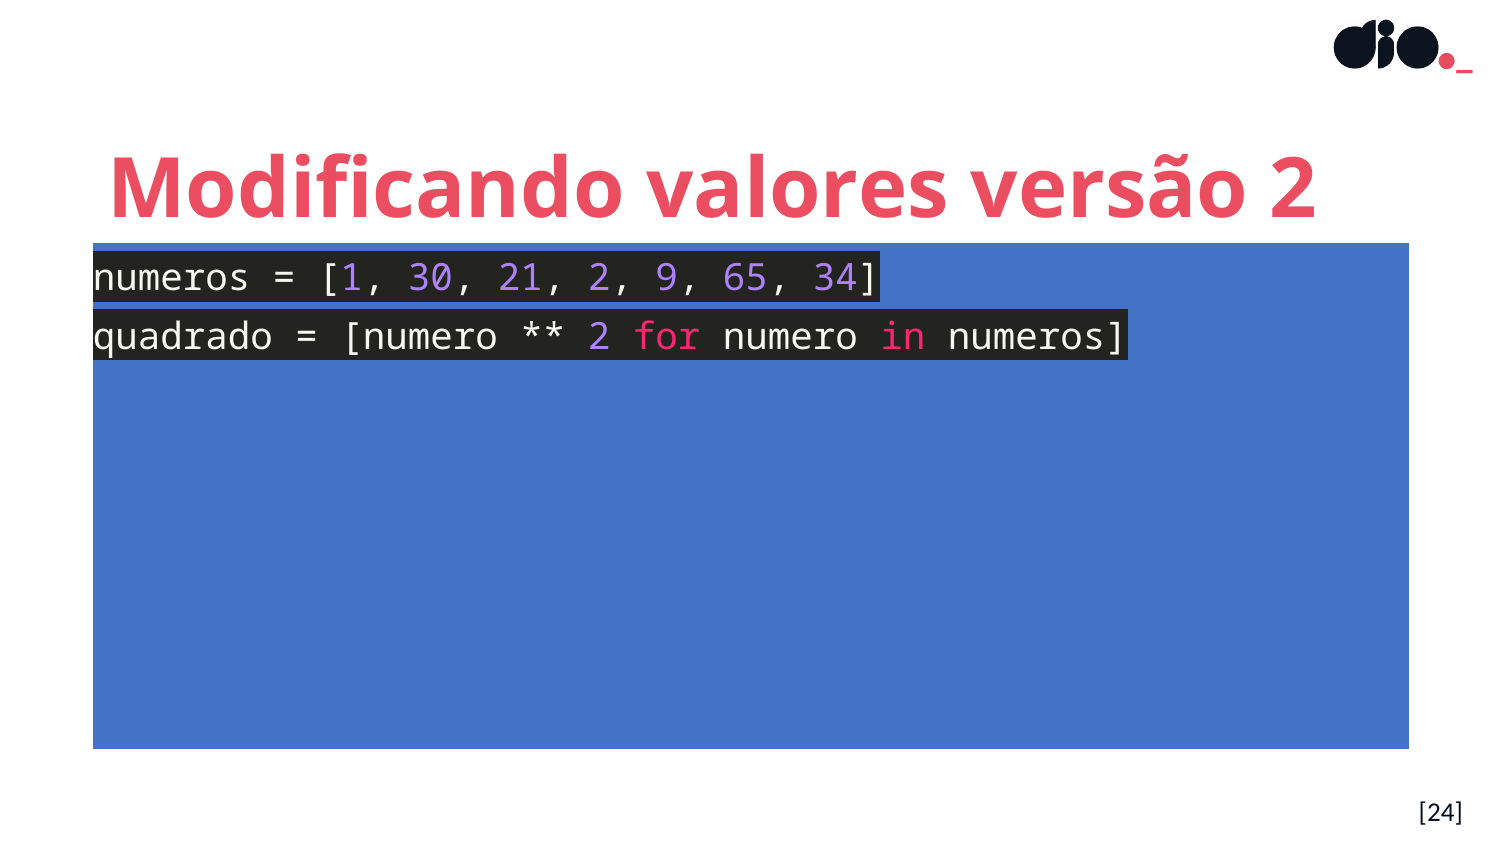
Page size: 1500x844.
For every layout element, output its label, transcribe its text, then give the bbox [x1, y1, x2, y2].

text_box [] [1403, 779, 1494, 844]
text_box Modificando valores versão 2 [92, 104, 1408, 243]
table_header numeros = [1, 30, 21, 2, 9, 65, 34] quadrado = [numero ** 2 for numero in numeros] [93, 243, 1409, 749]
